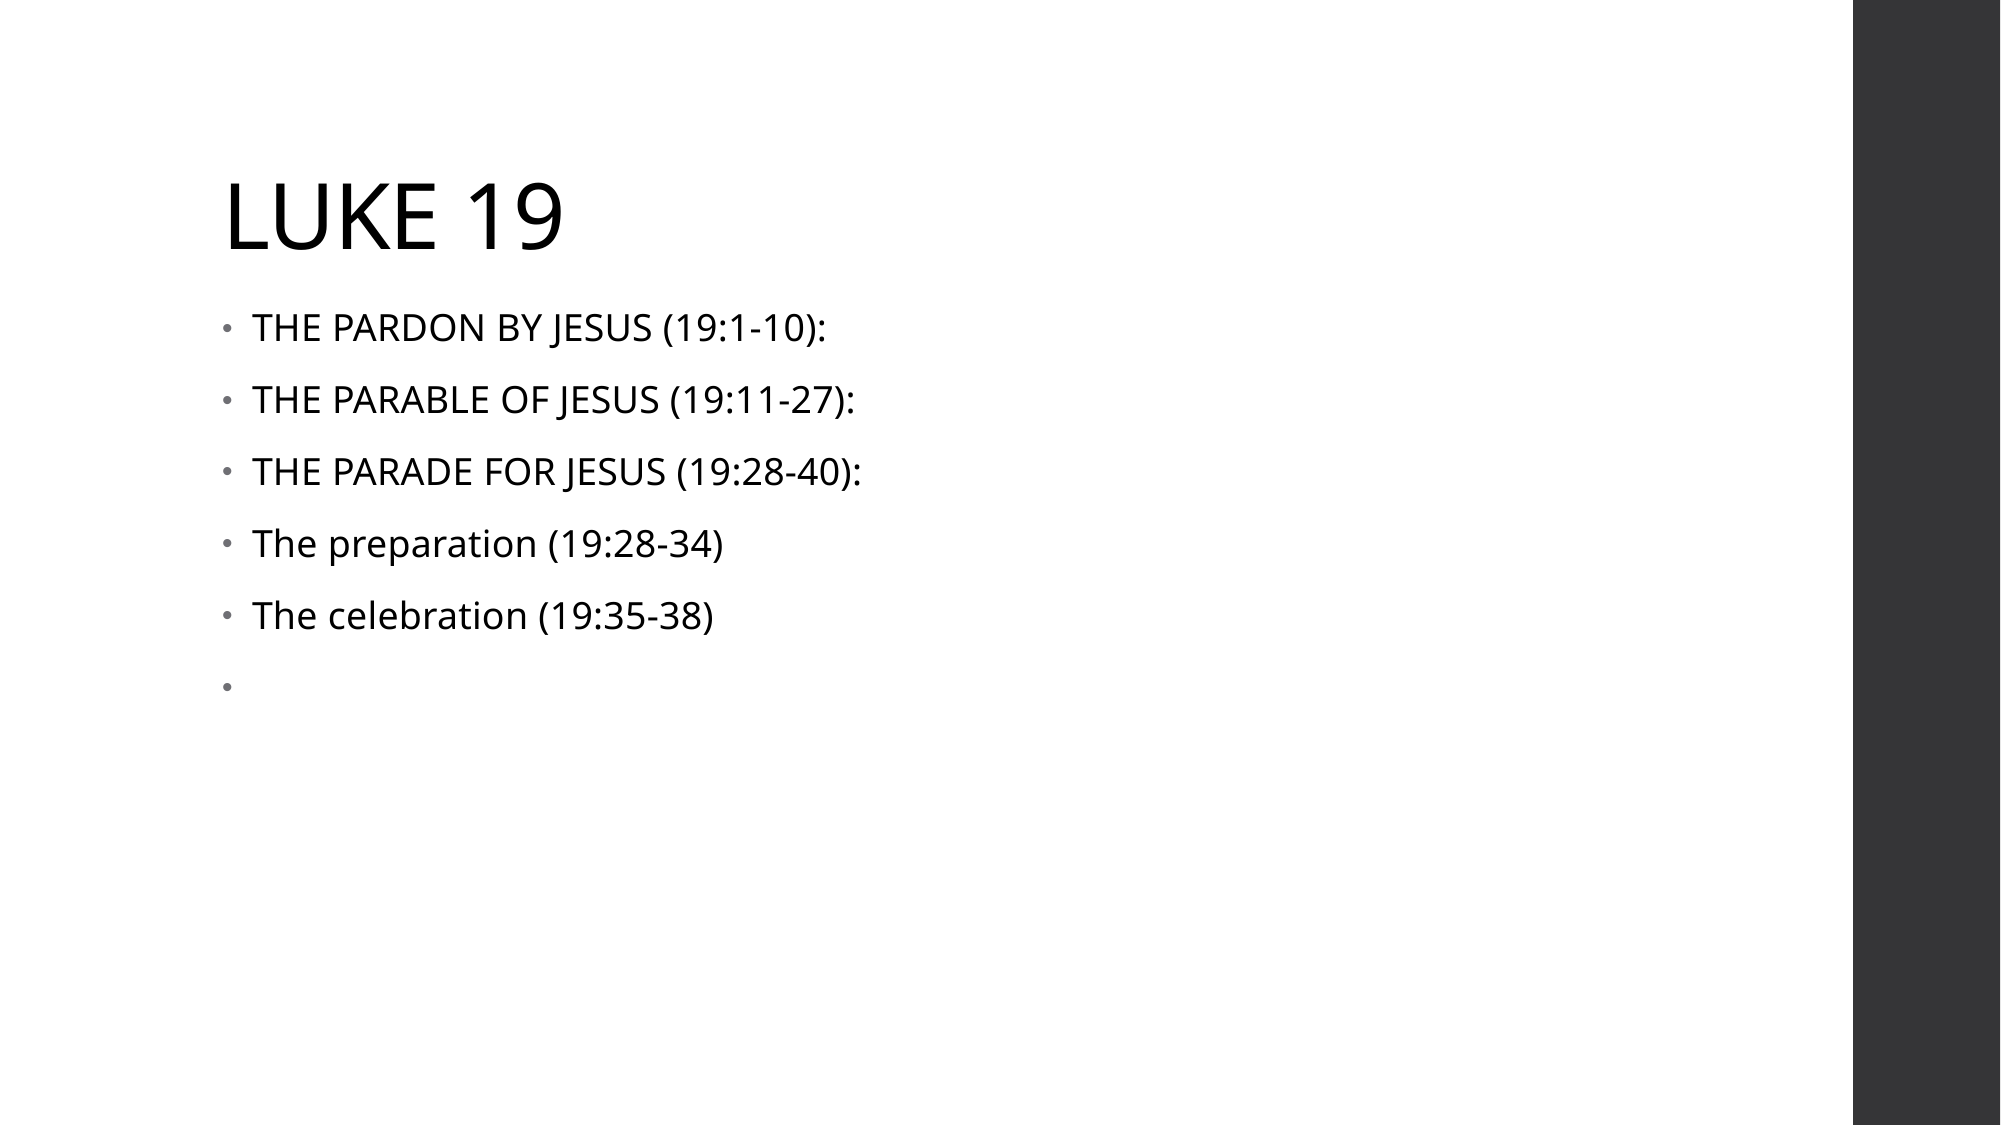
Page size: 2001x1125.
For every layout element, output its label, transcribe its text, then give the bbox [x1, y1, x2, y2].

list THE PARDON BY JESUS (19:1-10): THE PARABLE OF JESUS (19:11-27): THE PARADE FOR JESUS (19:28-40): The preparation (19:28-34) The celebration (19:35-38) [206, 299, 1617, 1014]
title LUKE 19 [206, 60, 1797, 278]
